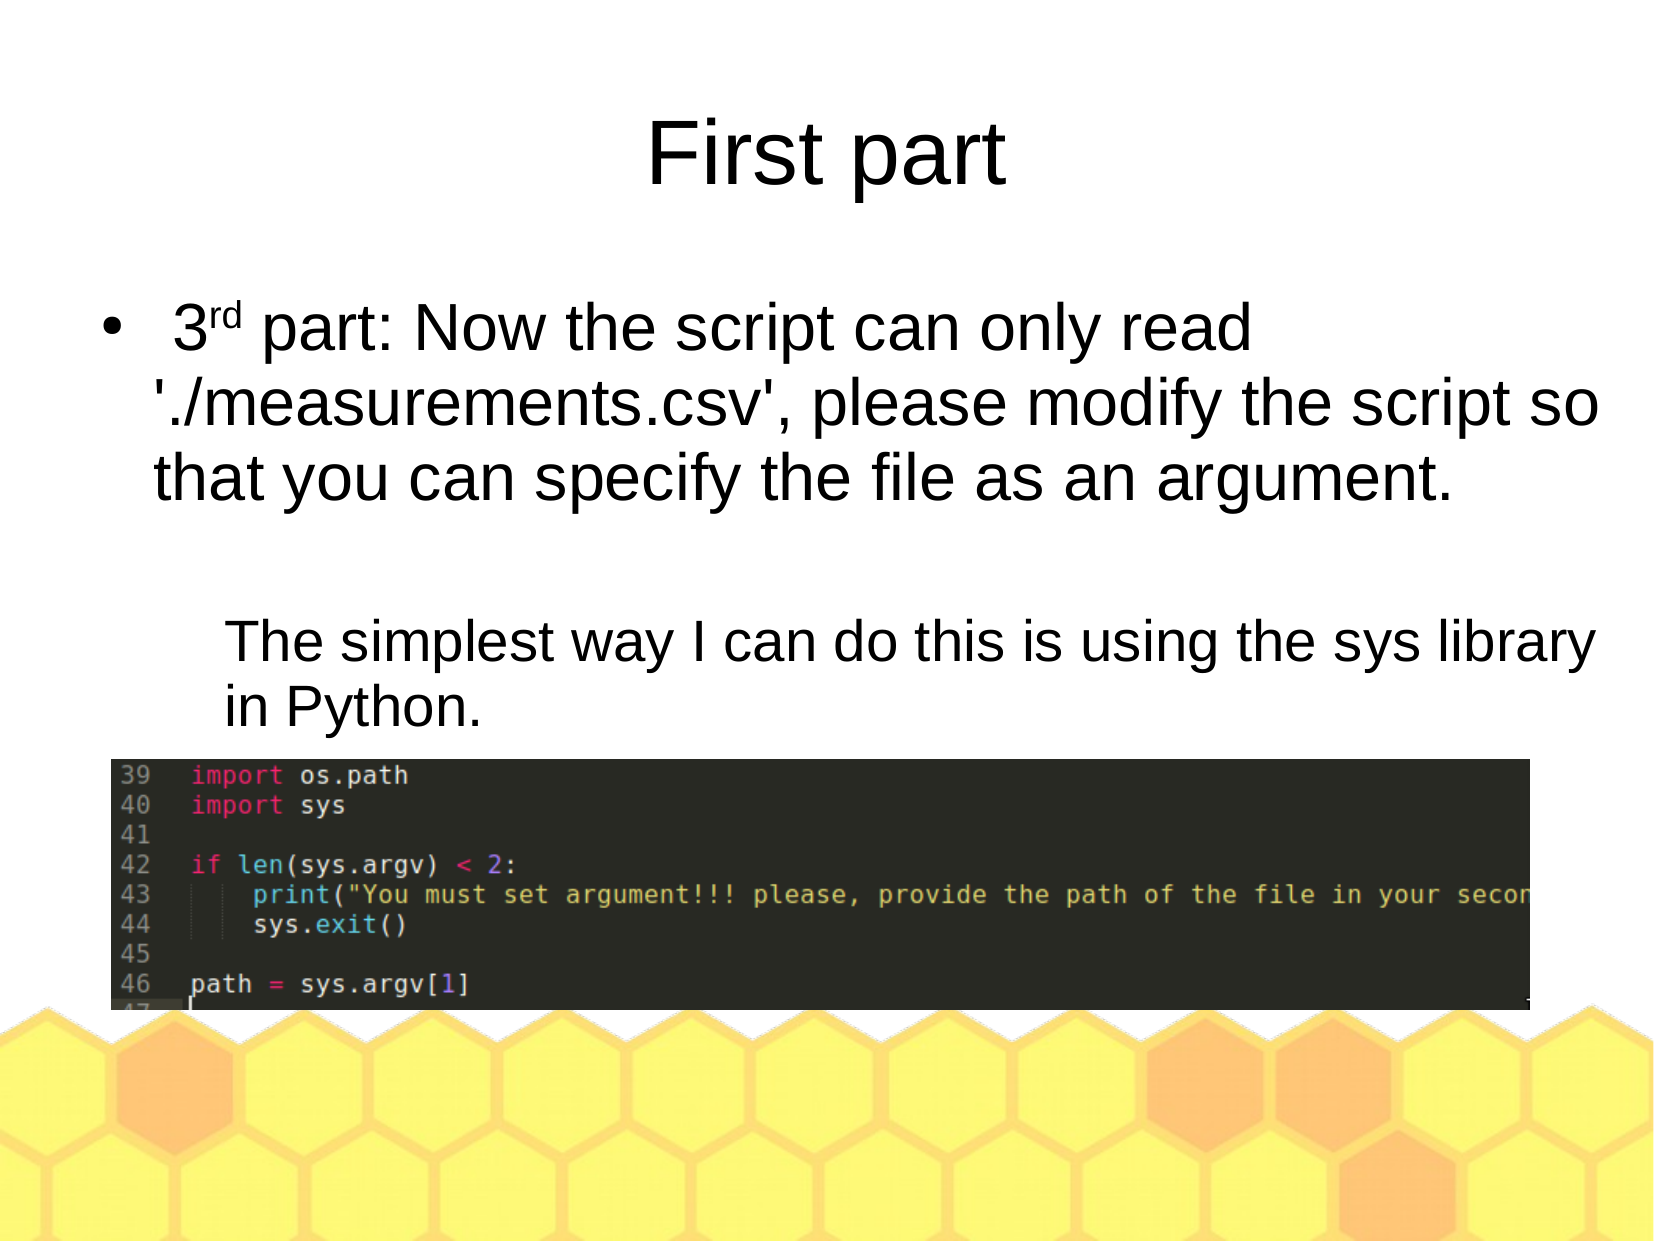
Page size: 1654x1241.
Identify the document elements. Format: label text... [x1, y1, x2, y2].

title First part [82, 49, 1571, 257]
picture [0, 759, 1654, 1241]
list 3rd part: Now the script can only read './measurements.csv', please modify the script so that you can specify the file as an argument. The simplest way I can do this is using the sys library in Python. [82, 290, 1621, 1010]
